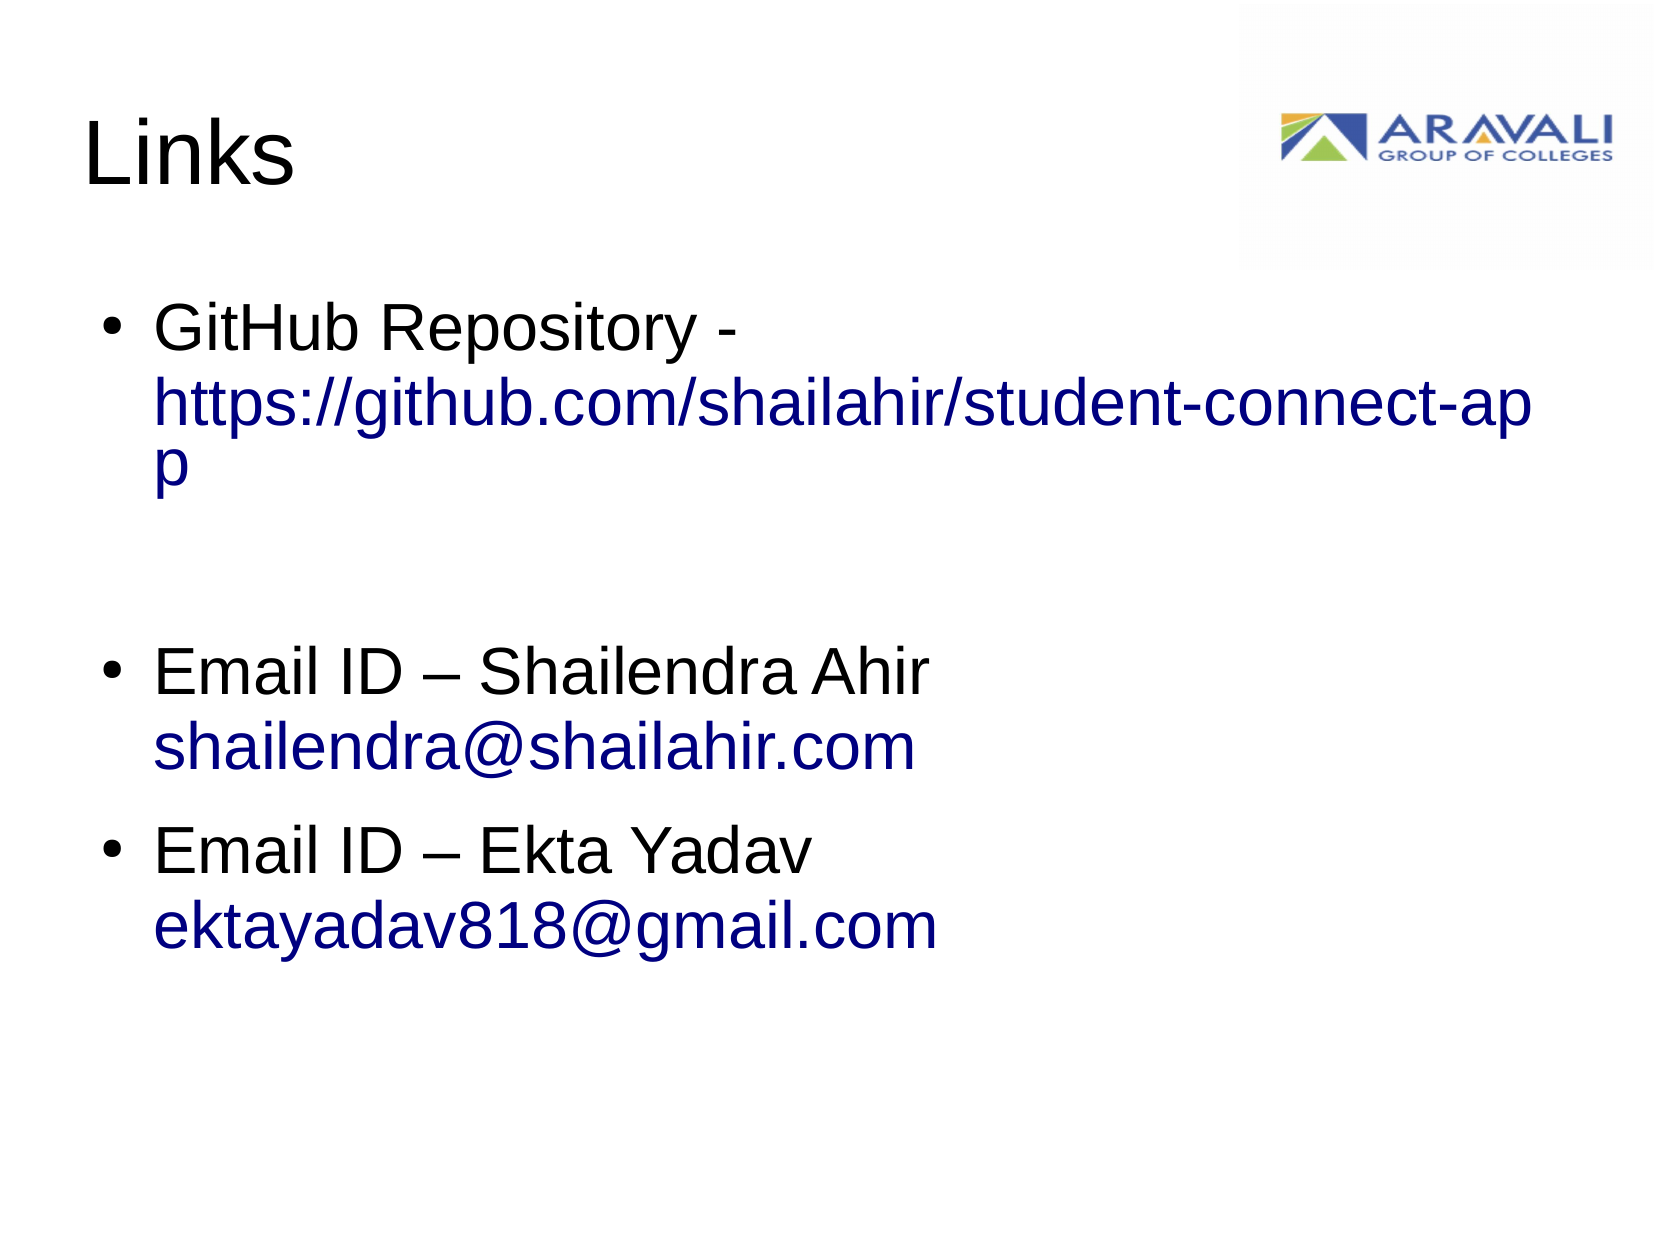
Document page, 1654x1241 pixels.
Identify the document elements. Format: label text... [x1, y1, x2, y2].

picture [1239, 4, 1654, 271]
list GitHub Repository - https://github.com/shailahir/student-connect-app Email ID – Shailendra Ahirshailendra@shailahir.com Email ID – Ekta Yadav ektayadav818@gmail.com [82, 290, 1571, 1109]
title Links [82, 49, 1239, 257]
